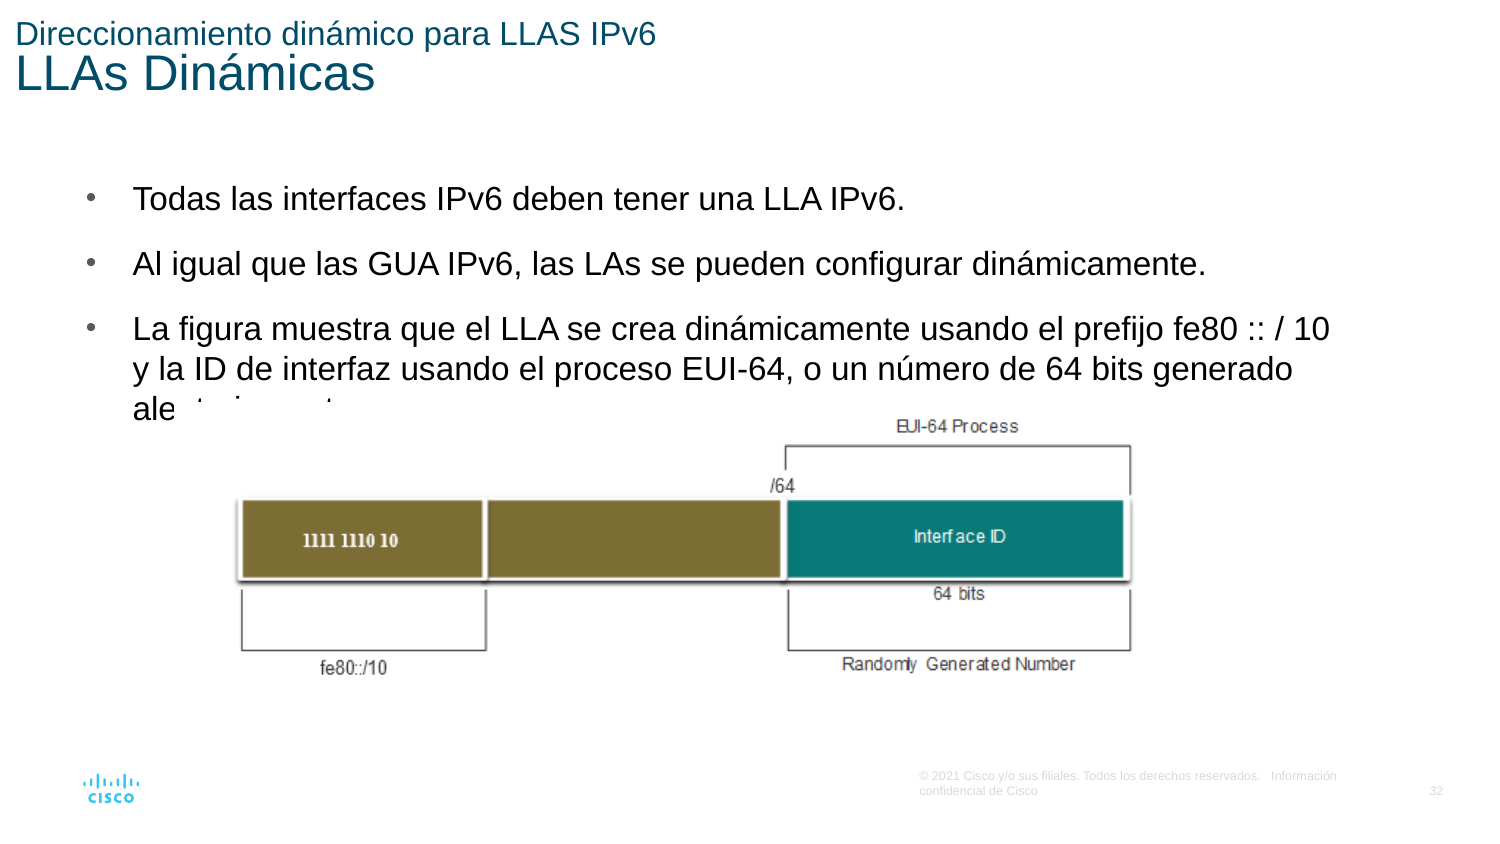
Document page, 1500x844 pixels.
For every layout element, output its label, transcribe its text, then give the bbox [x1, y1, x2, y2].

list Todas las interfaces IPv6 deben tener una LLA IPv6. Al igual que las GUA IPv6, las LAs se pueden configurar dinámicamente. La figura muestra que el LLA se crea dinámicamente usando el prefijo fe80 :: / 10 y la ID de interfaz usando el proceso EUI-64, o un número de 64 bits generado aleatoriamente. [70, 169, 1369, 422]
picture [174, 402, 1194, 694]
title Direccionamiento dinámico para LLAS IPv6 LLAs Dinámicas [0, 0, 1369, 121]
